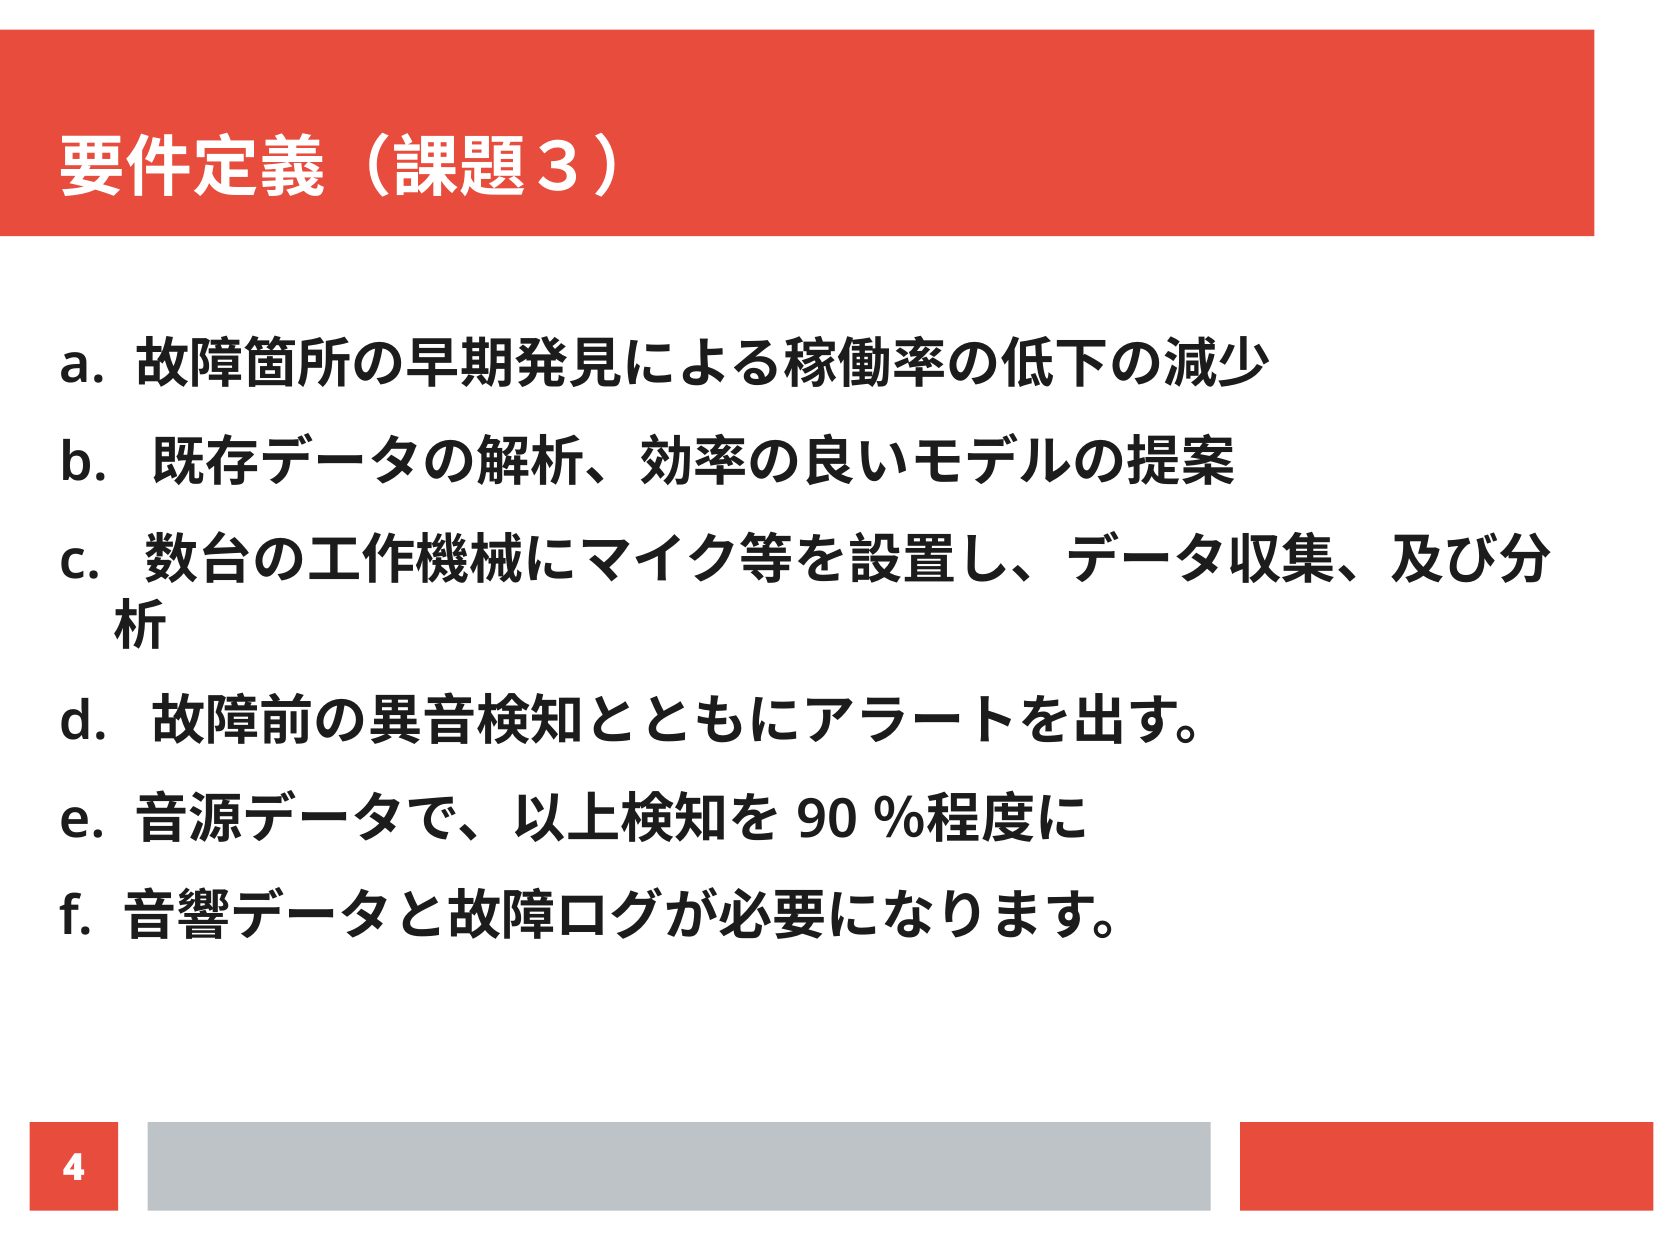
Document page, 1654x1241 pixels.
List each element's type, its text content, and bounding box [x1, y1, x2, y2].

title 要件定義（課題３） [59, 59, 1595, 207]
list a. 故障箇所の早期発見による稼働率の低下の減少 b. 既存データの解析、効率の良いモデルの提案 c. 数台の工作機械にマイク等を設置し、データ収集、及び分 析 d. 故障前の異音検知とともにアラートを出す。 e. 音源データで、以上検知を90％程度に f. 音響データと故障ログが必要になります。 [59, 324, 1565, 1093]
